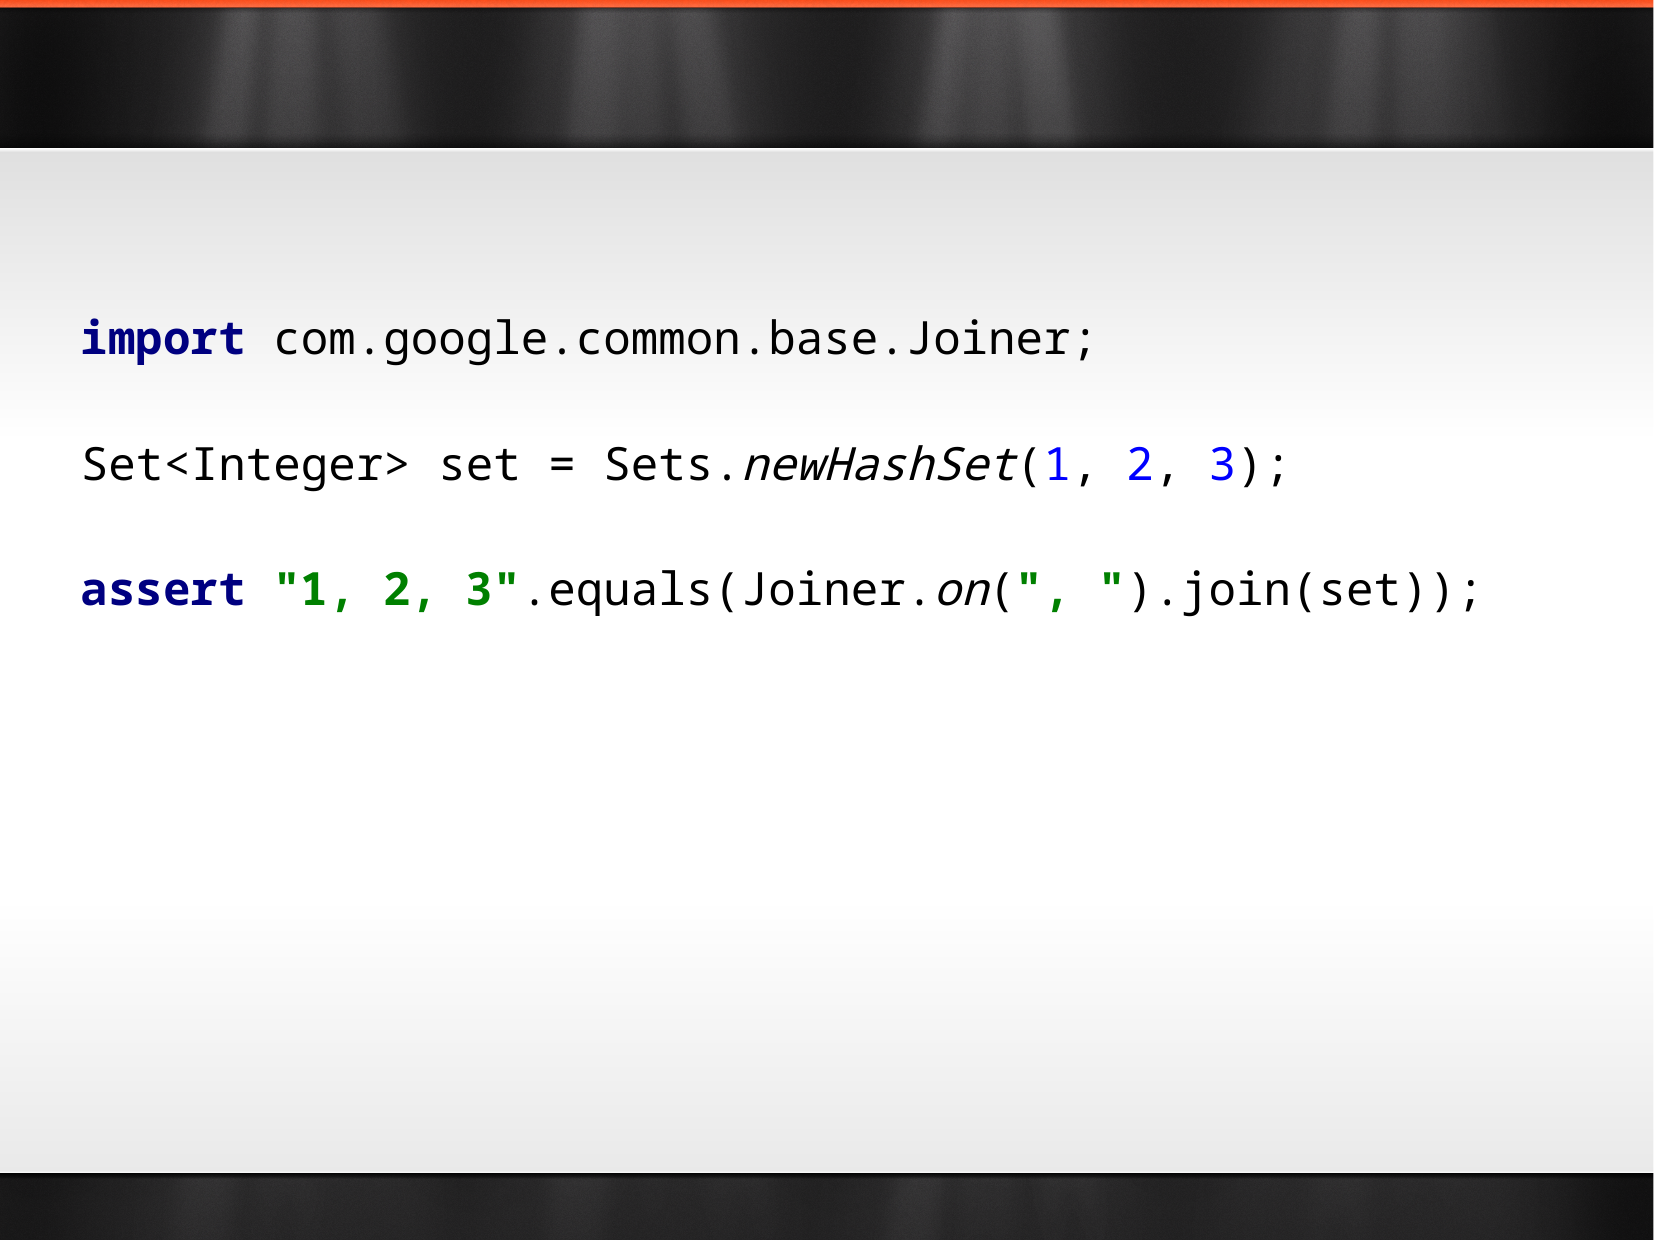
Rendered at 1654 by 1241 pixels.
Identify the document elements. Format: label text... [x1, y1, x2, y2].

subtitle import com.google.common.base.Joiner; Set<Integer> set = Sets.newHashSet(1, 2, 3); assert "1, 2, 3".equals(Joiner.on(", ").join(set)); [80, 305, 1654, 1125]
picture [0, 0, 1654, 1240]
